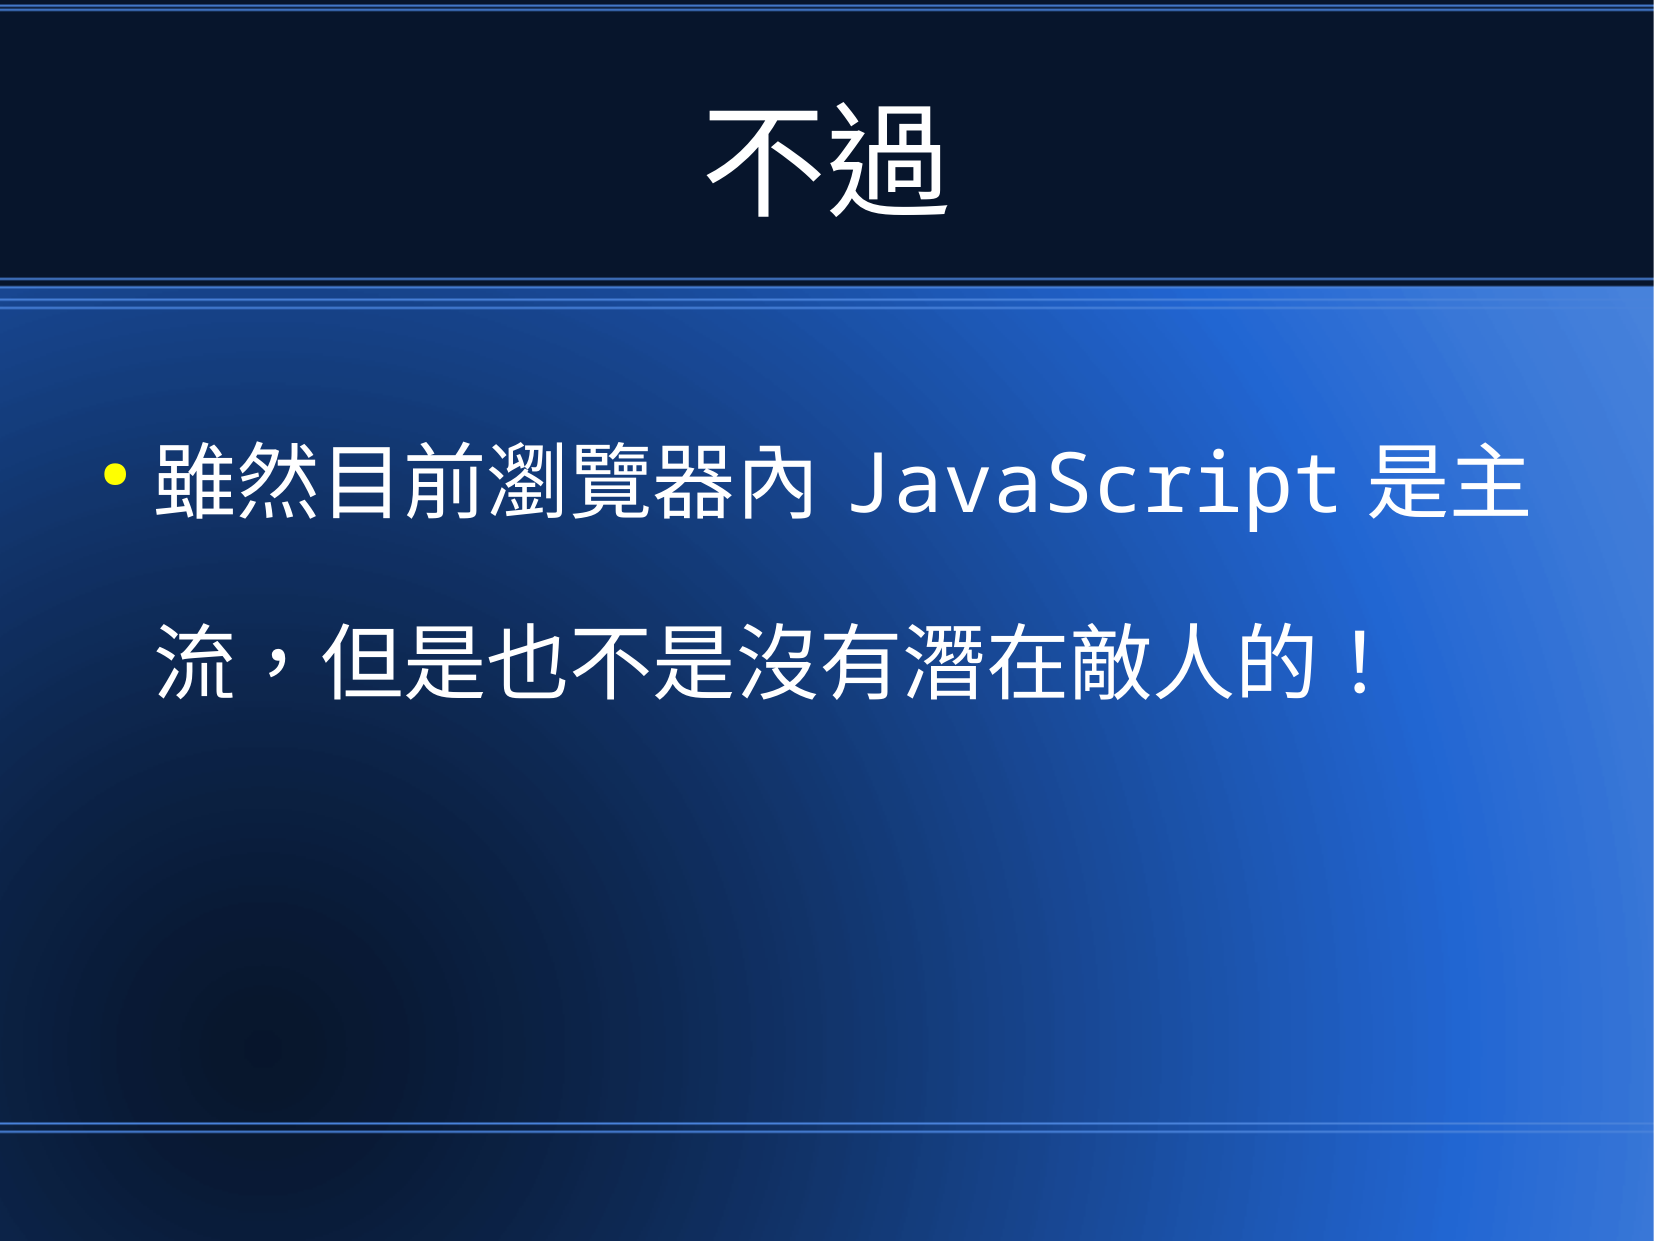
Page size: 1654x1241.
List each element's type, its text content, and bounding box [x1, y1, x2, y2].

picture [0, 0, 1654, 1241]
list 雖然目前瀏覽器內JavaScript是主流，但是也不是沒有潛在敵人的！ [82, 355, 1571, 1241]
title 不過 [82, 49, 1571, 257]
